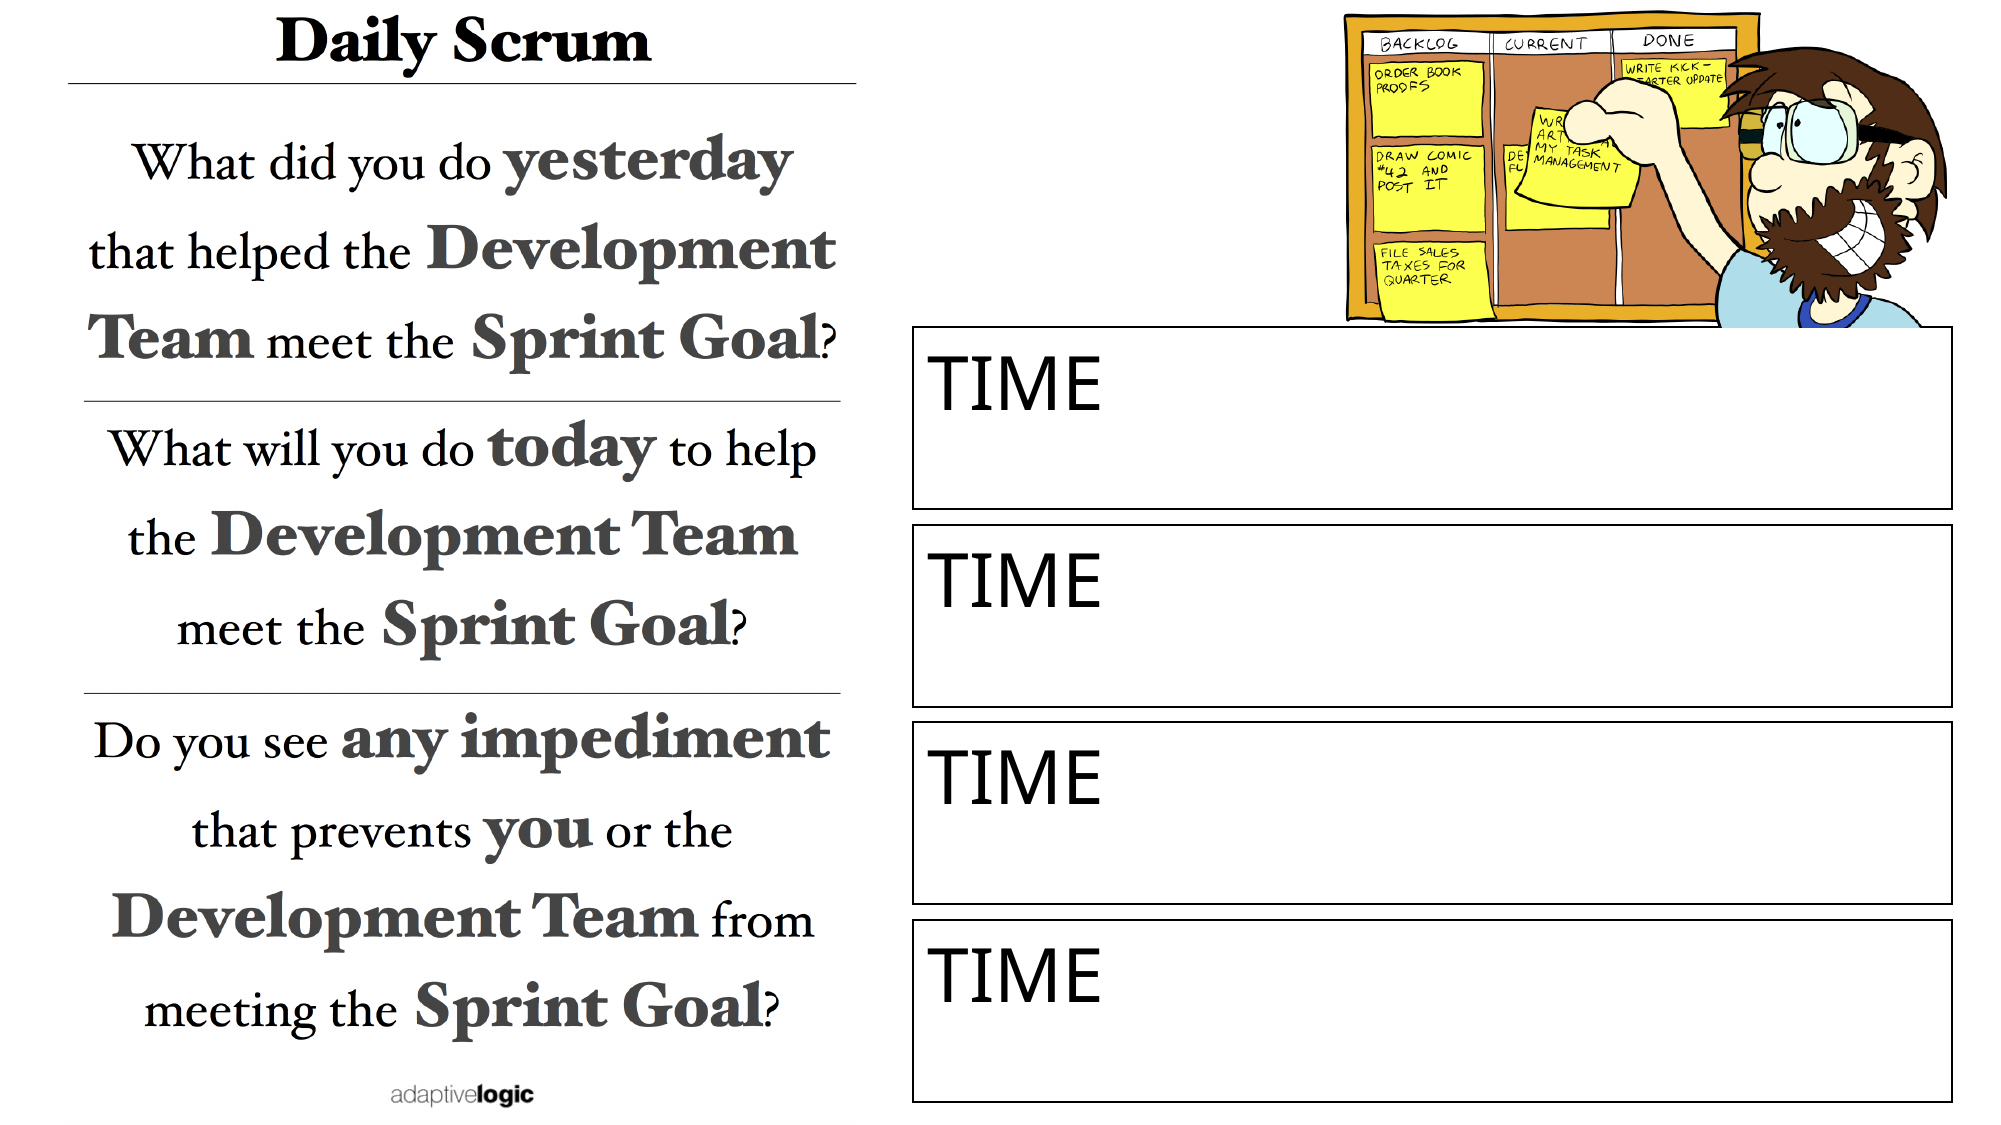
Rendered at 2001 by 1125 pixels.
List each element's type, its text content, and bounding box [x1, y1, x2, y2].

text_box TIME [912, 327, 1289, 434]
text_box TIME [912, 920, 1289, 1026]
text_box TIME [912, 722, 1289, 829]
picture [64, 0, 860, 1125]
picture [1319, 5, 1964, 328]
text_box TIME [912, 524, 1289, 631]
